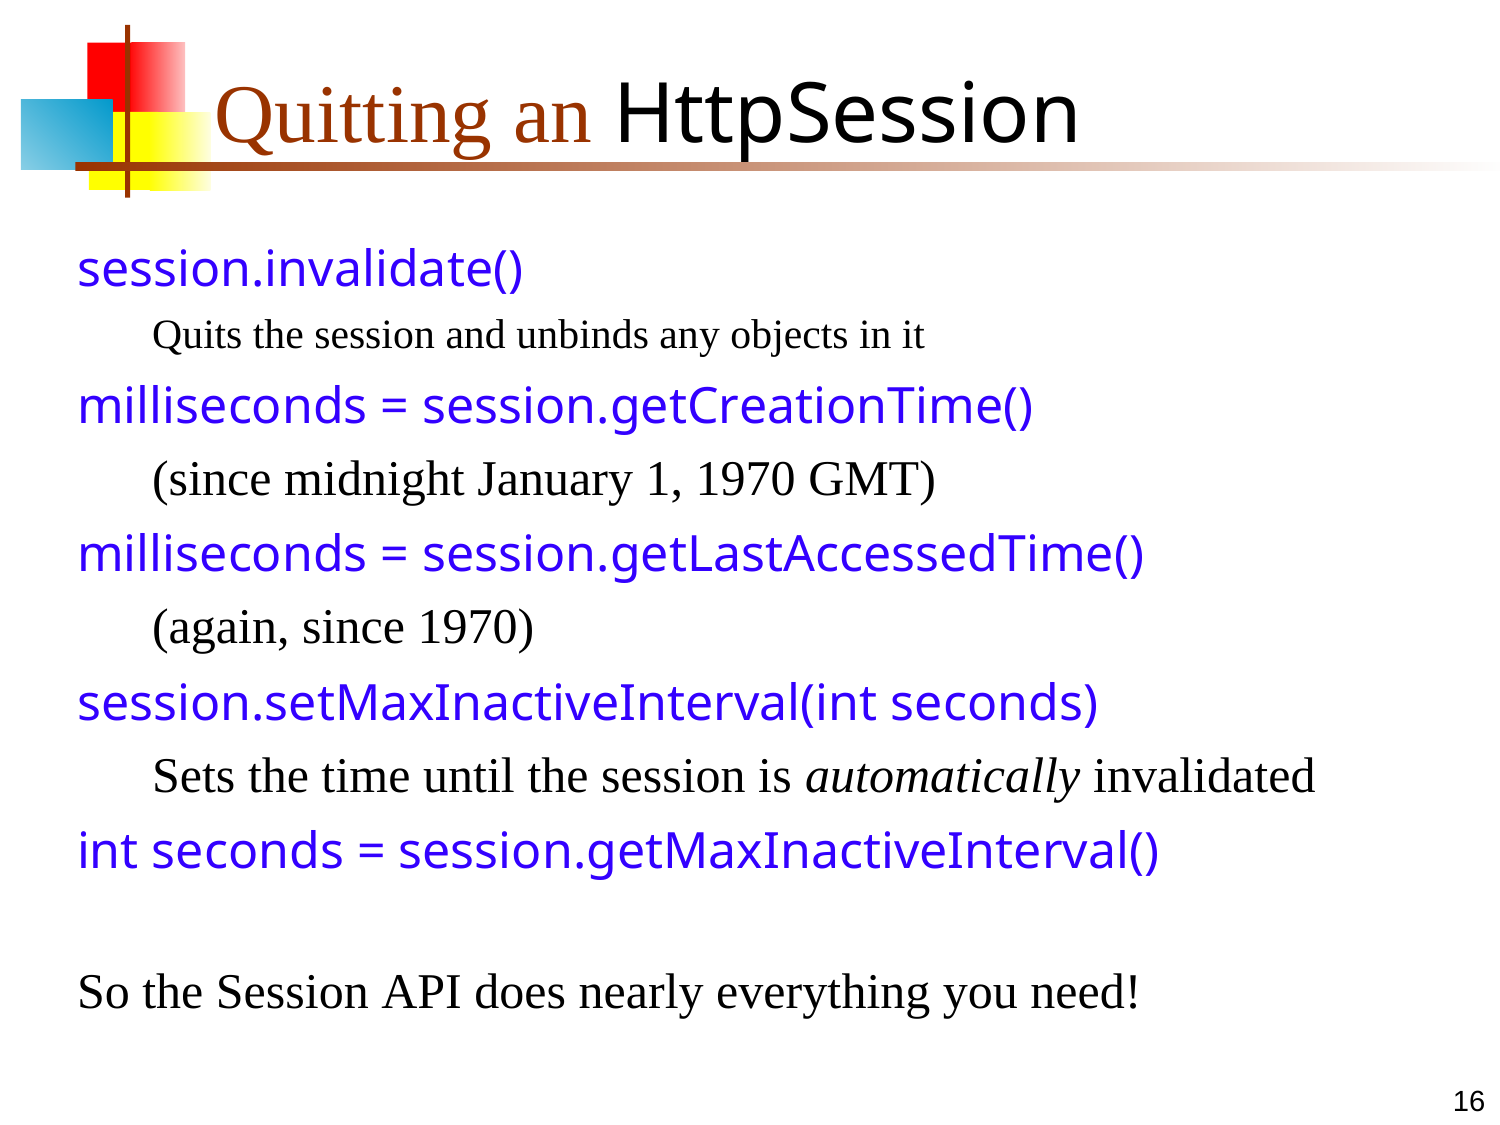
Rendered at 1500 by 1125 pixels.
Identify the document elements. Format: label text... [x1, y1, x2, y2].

title Quitting an HttpSession [199, 37, 1479, 175]
list session.invalidate() Quits the session and unbinds any objects in it milliseconds = session.getCreationTime() (since midnight January 1, 1970 GMT) milliseconds = session.getLastAccessedTime() (again, since 1970) session.setMaxInactiveInterval(int seconds) Sets the time until the session is automatically invalidated int seconds = session.getMaxInactiveInterval() So the Session API does nearly everything you need! [62, 224, 1469, 1075]
